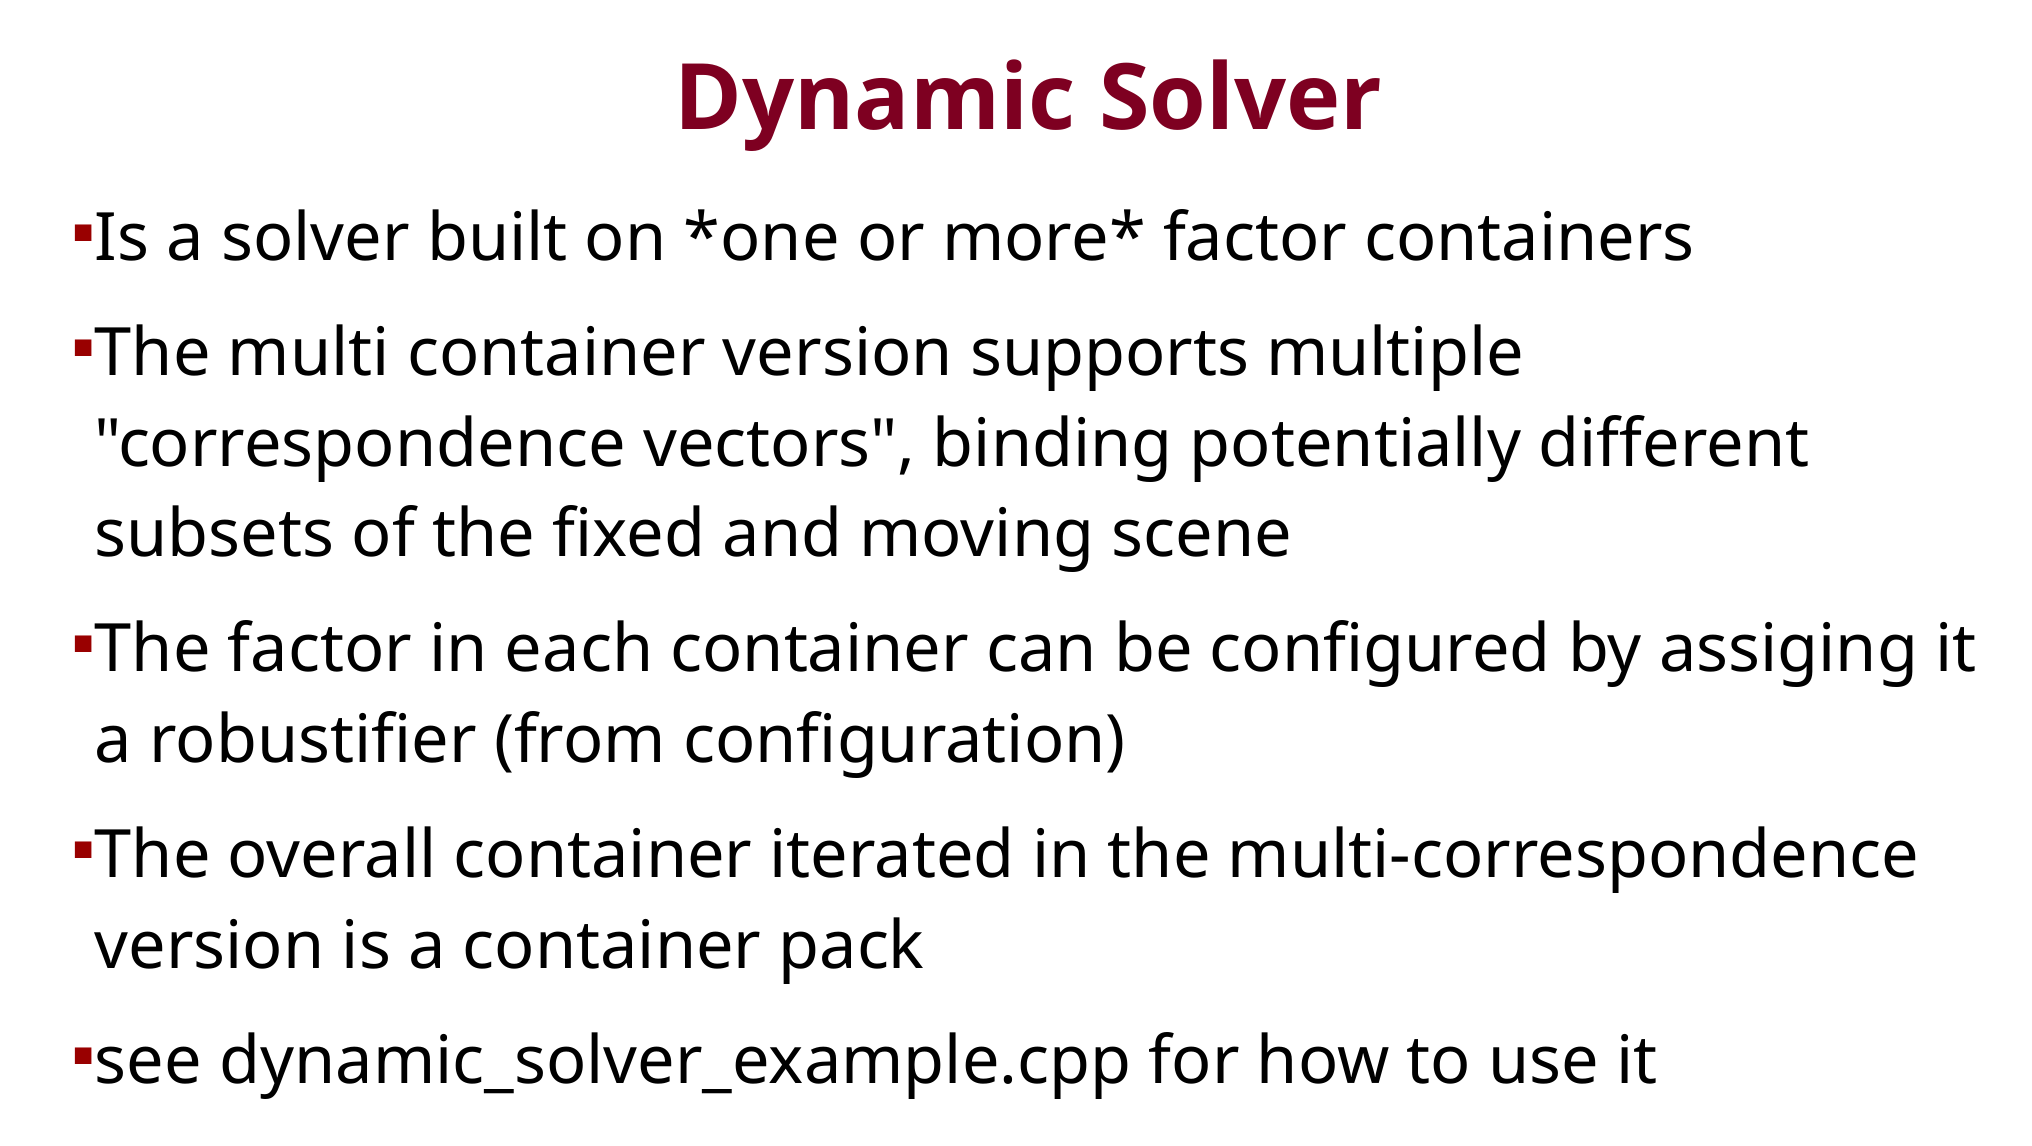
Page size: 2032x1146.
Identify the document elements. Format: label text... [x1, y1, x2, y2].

list Is a solver built on *one or more* factor containers The multi container version supports multiple "correspondence vectors", binding potentially different subsets of the fixed and moving scene The factor in each container can be configured by assiging it a robustifier (from configuration) The overall container iterated in the multi-correspondence version is a container pack see dynamic_solver_example.cpp for how to use it [59, 188, 1985, 1111]
title Dynamic Solver [37, 10, 2020, 178]
